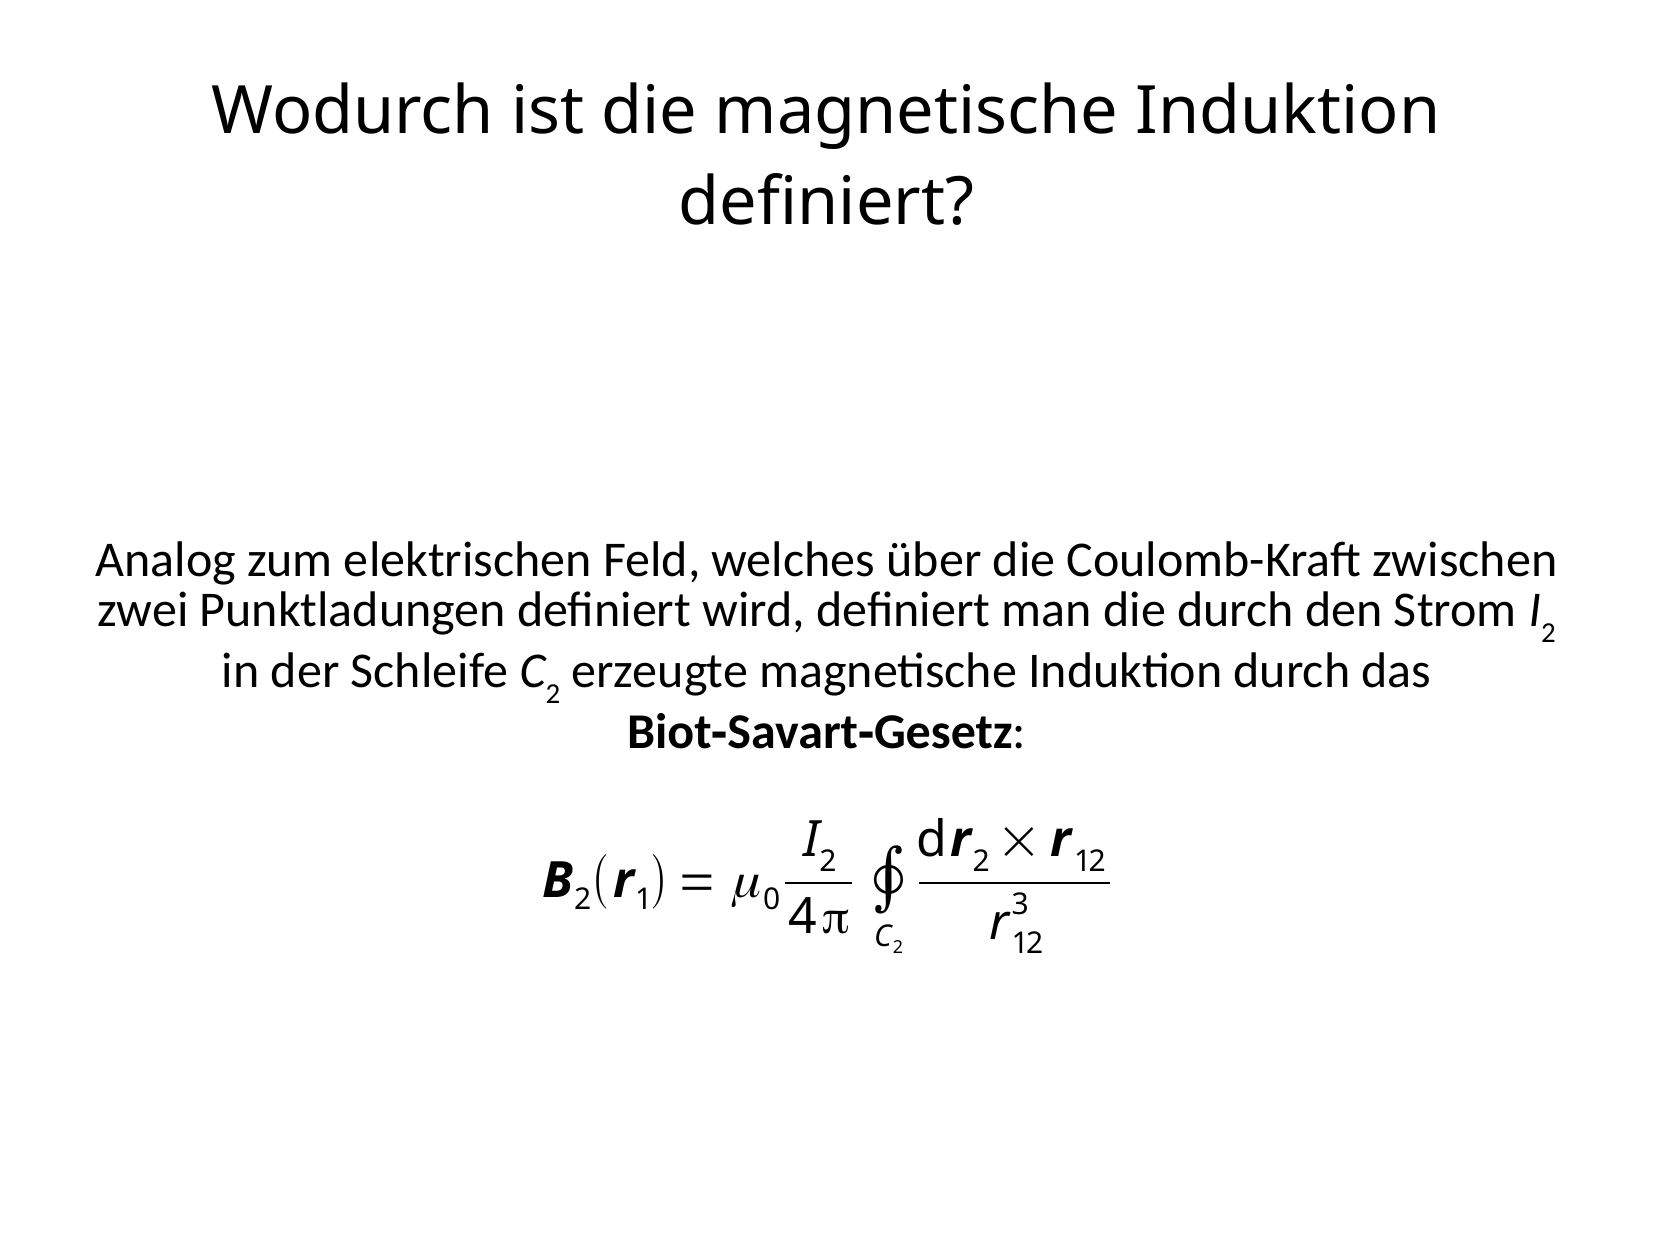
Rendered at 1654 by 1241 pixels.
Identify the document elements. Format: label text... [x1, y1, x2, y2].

title Wodurch ist die magnetische Induktion definiert? [82, 49, 1571, 257]
chart [535, 810, 1119, 962]
subtitle Analog zum elektrischen Feld, welches über die Coulomb-Kraft zwischen zwei Punktladungen definiert wird, definiert man die durch den Strom I2 in der Schleife C2 erzeugte magnetische Induktion durch das Biot‑Savart‑Gesetz: [82, 290, 1571, 1010]
